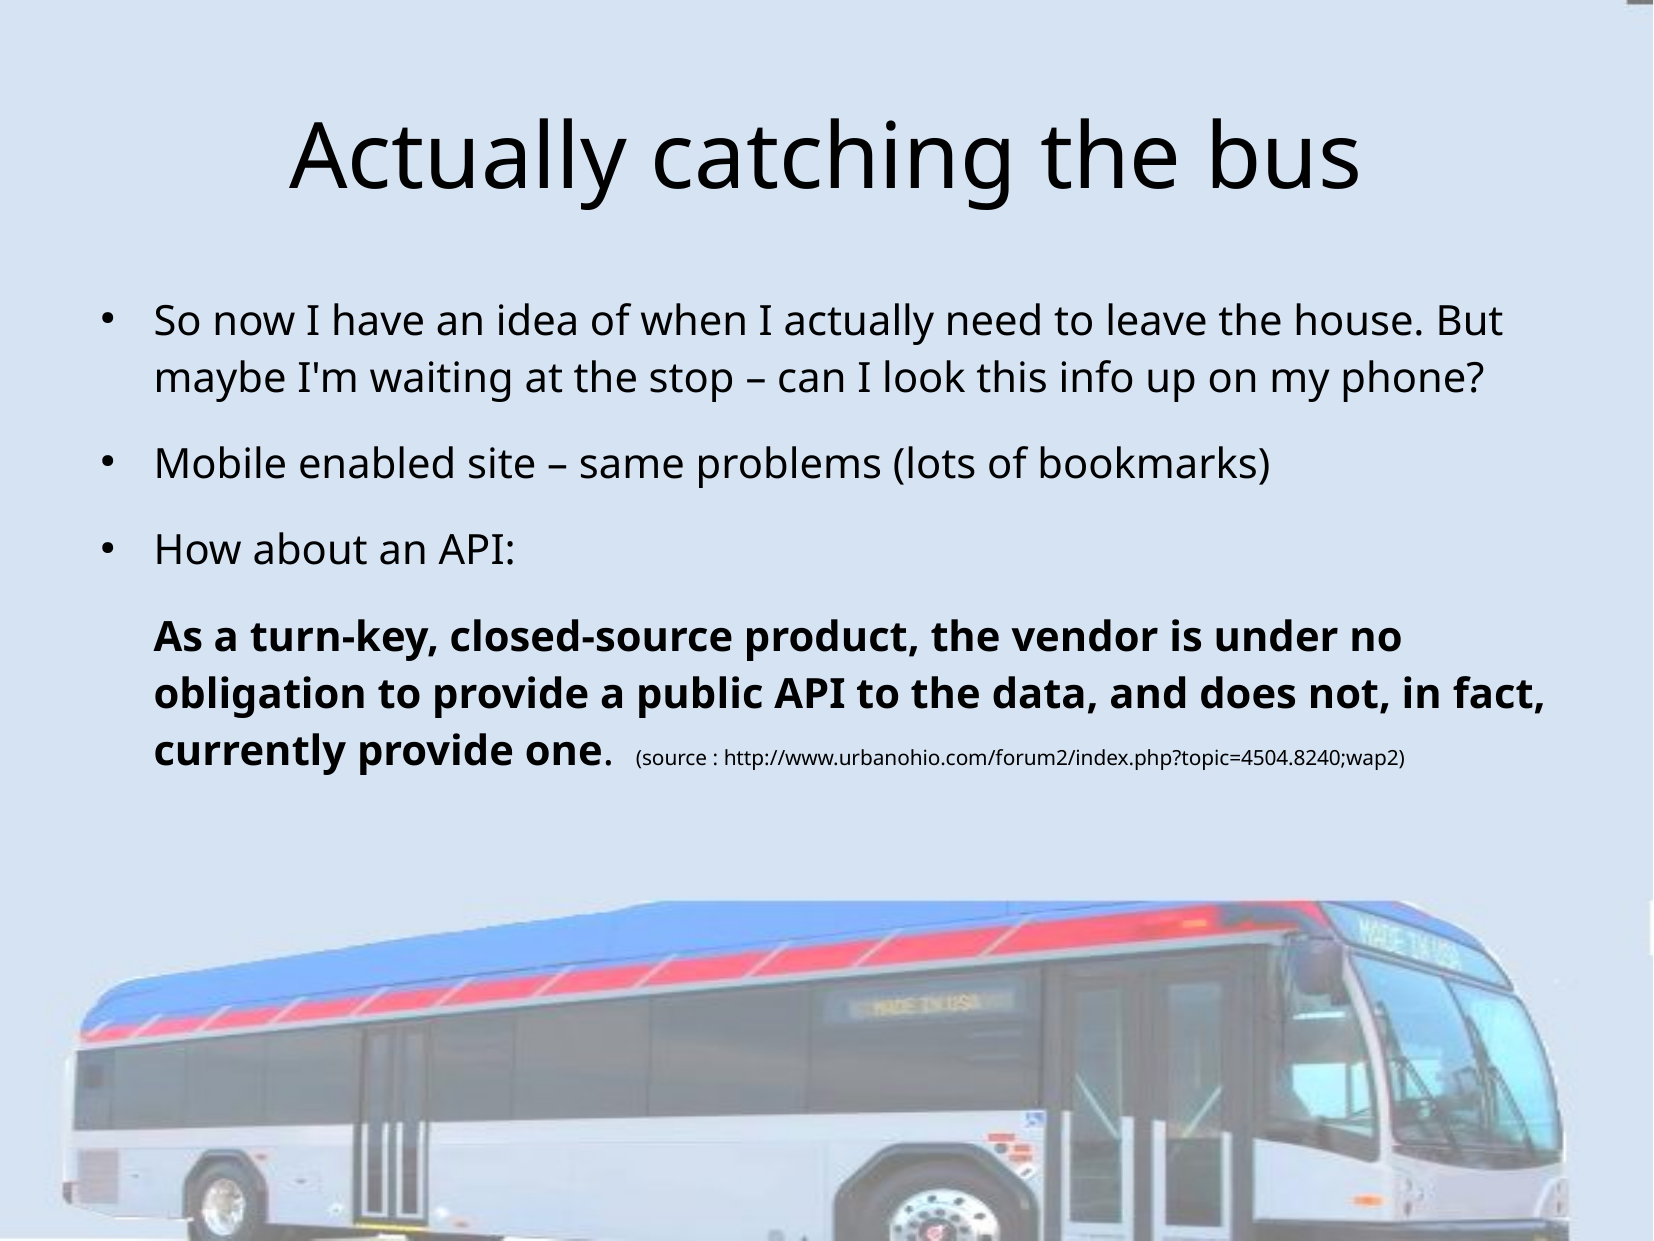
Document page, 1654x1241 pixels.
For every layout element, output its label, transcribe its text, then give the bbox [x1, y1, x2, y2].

title Actually catching the bus [82, 49, 1571, 257]
picture [0, 0, 1654, 1241]
list So now I have an idea of when I actually need to leave the house. But maybe I'm waiting at the stop – can I look this info up on my phone? Mobile enabled site – same problems (lots of bookmarks) How about an API: As a turn-key, closed-source product, the vendor is under no obligation to provide a public API to the data, and does not, in fact, currently provide one. (source : http://www.urbanohio.com/forum2/index.php?topic=4504.8240;wap2) [82, 290, 1571, 1010]
